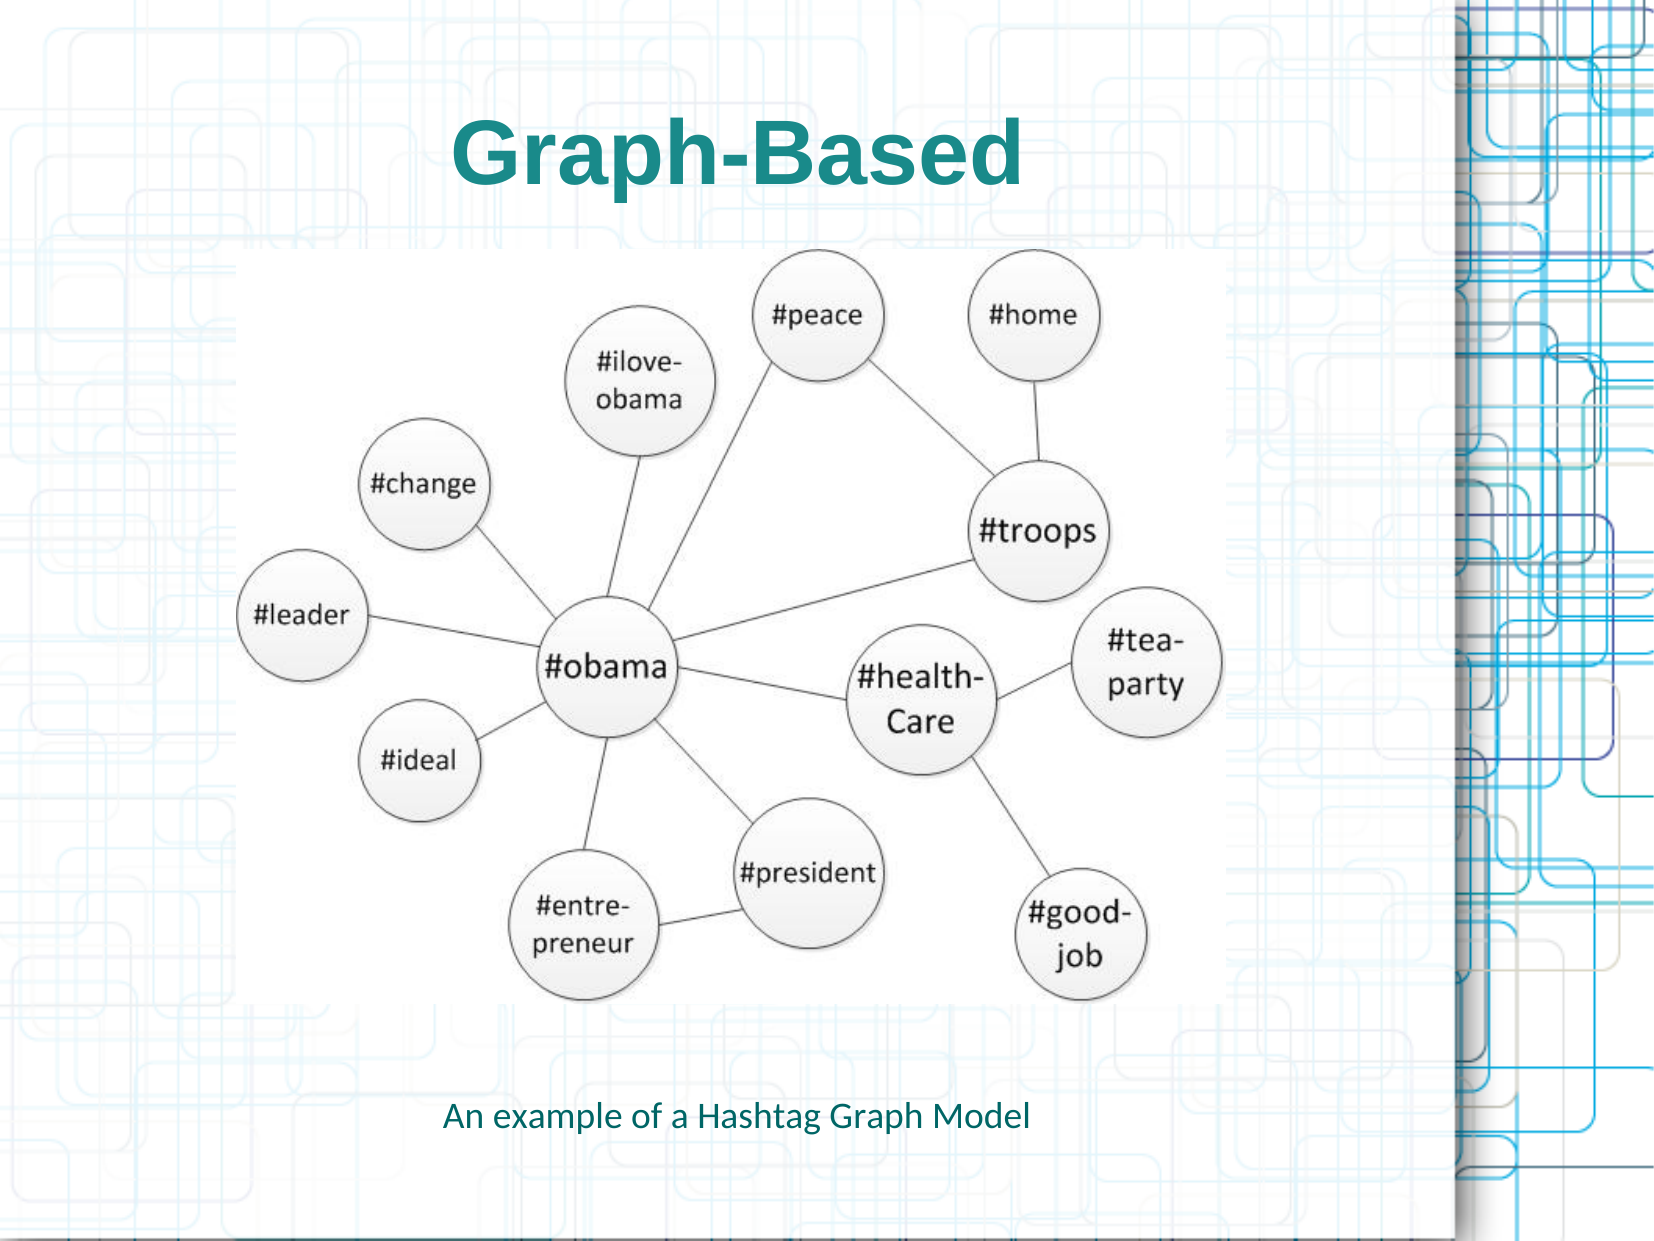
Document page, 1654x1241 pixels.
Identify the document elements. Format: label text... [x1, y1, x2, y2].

title Graph-Based [59, 49, 1418, 257]
text_box An example of a Hashtag Graph Model [354, 1092, 1123, 1195]
picture [0, 0, 1654, 1241]
